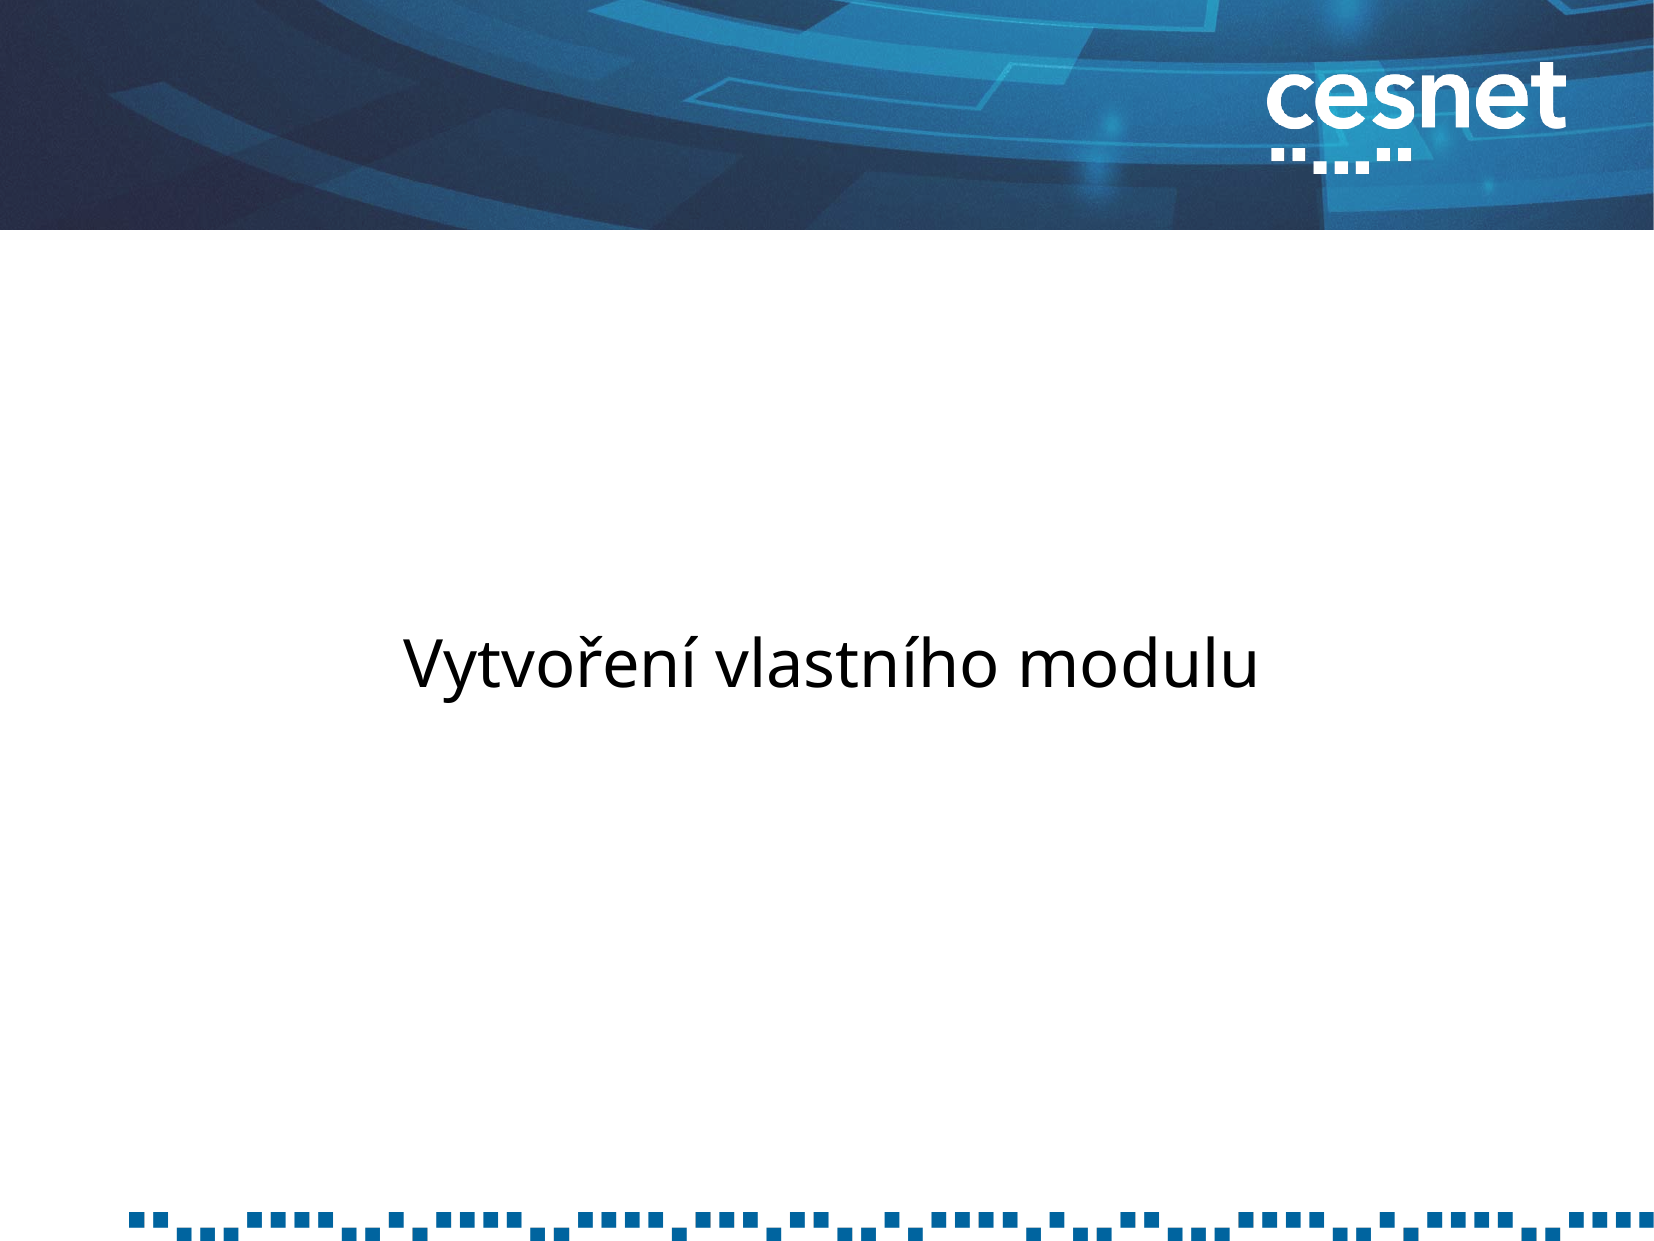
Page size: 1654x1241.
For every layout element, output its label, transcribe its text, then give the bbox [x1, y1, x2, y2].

picture [1266, 62, 1567, 174]
subtitle Vytvoření vlastního modulu [129, 307, 1536, 1016]
picture [129, 1212, 1654, 1241]
